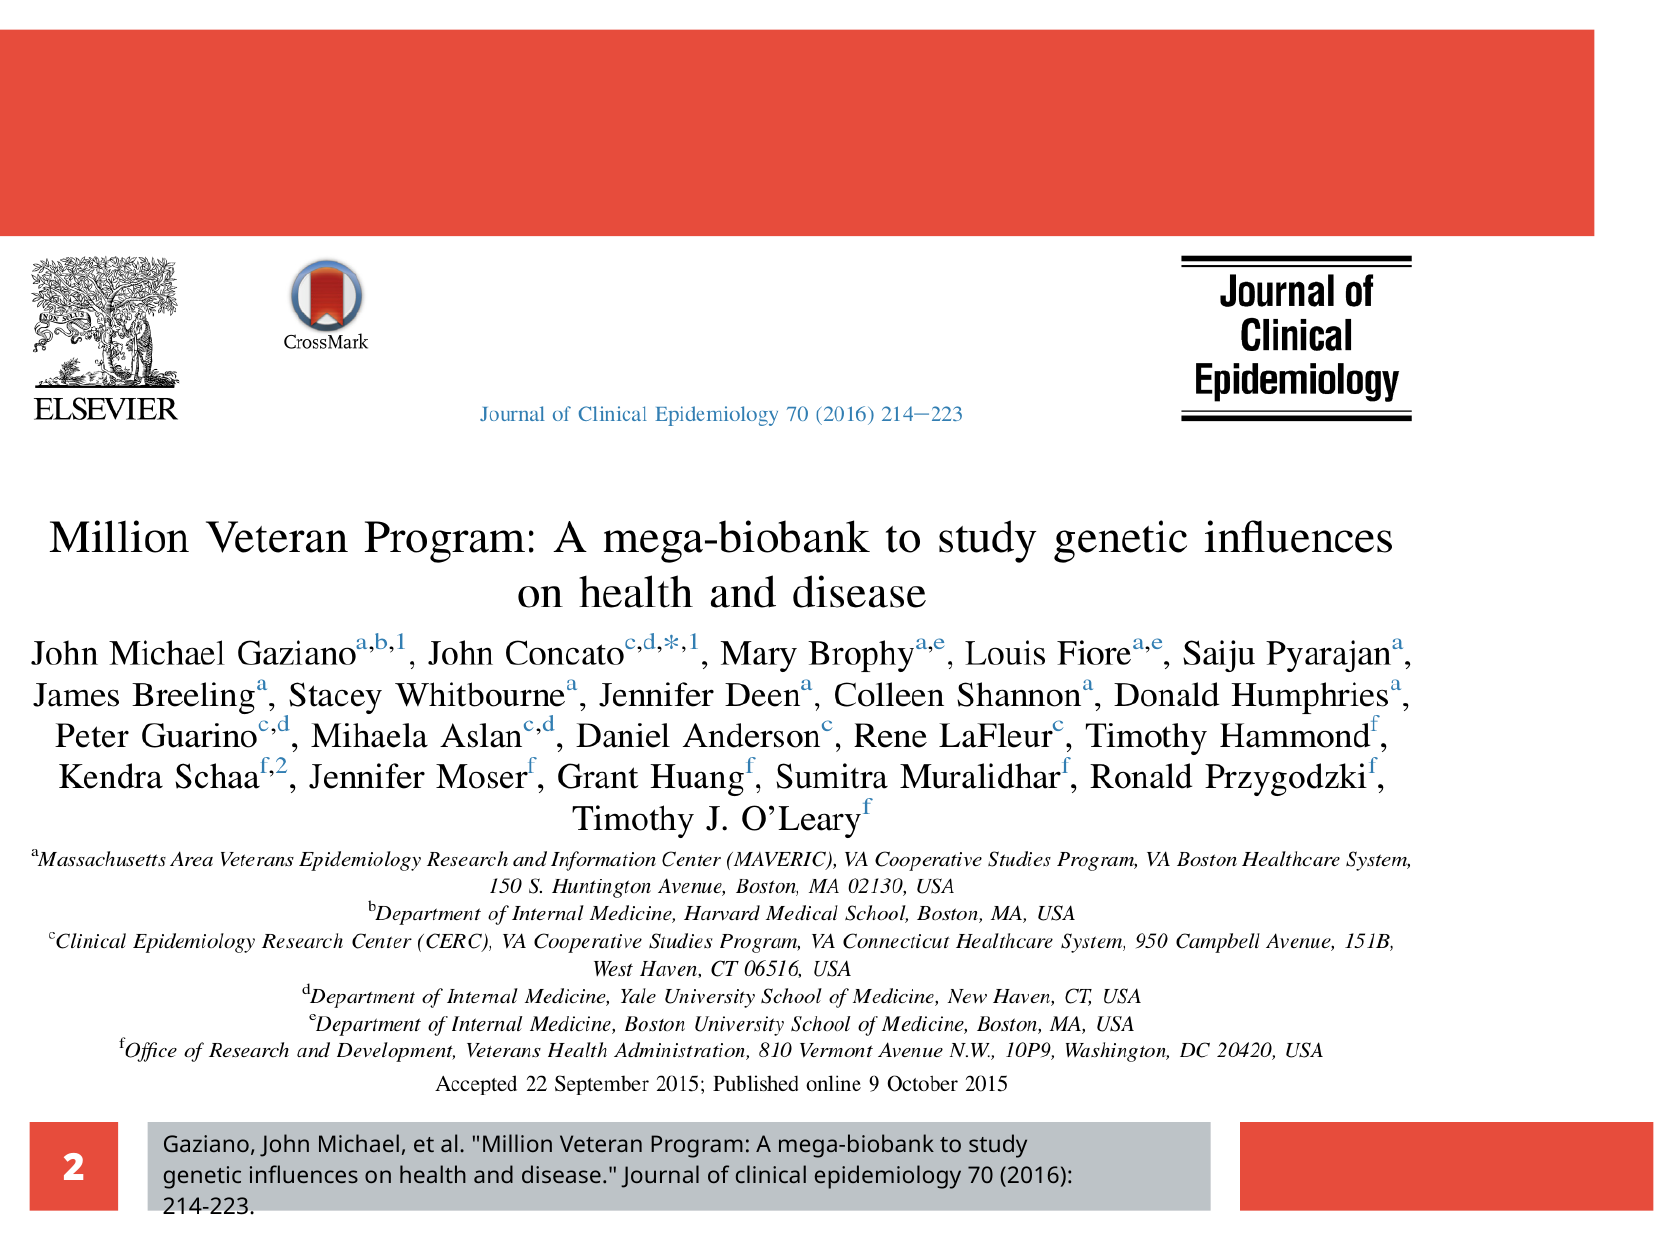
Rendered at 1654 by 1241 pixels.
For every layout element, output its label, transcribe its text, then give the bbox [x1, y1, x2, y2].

text_box Gaziano, John Michael, et al. "Million Veteran Program: A mega-biobank to study genetic influences on health and disease." Journal of clinical epidemiology 70 (2016): 214-223. [147, 1120, 1118, 1216]
picture [30, 254, 1412, 1096]
